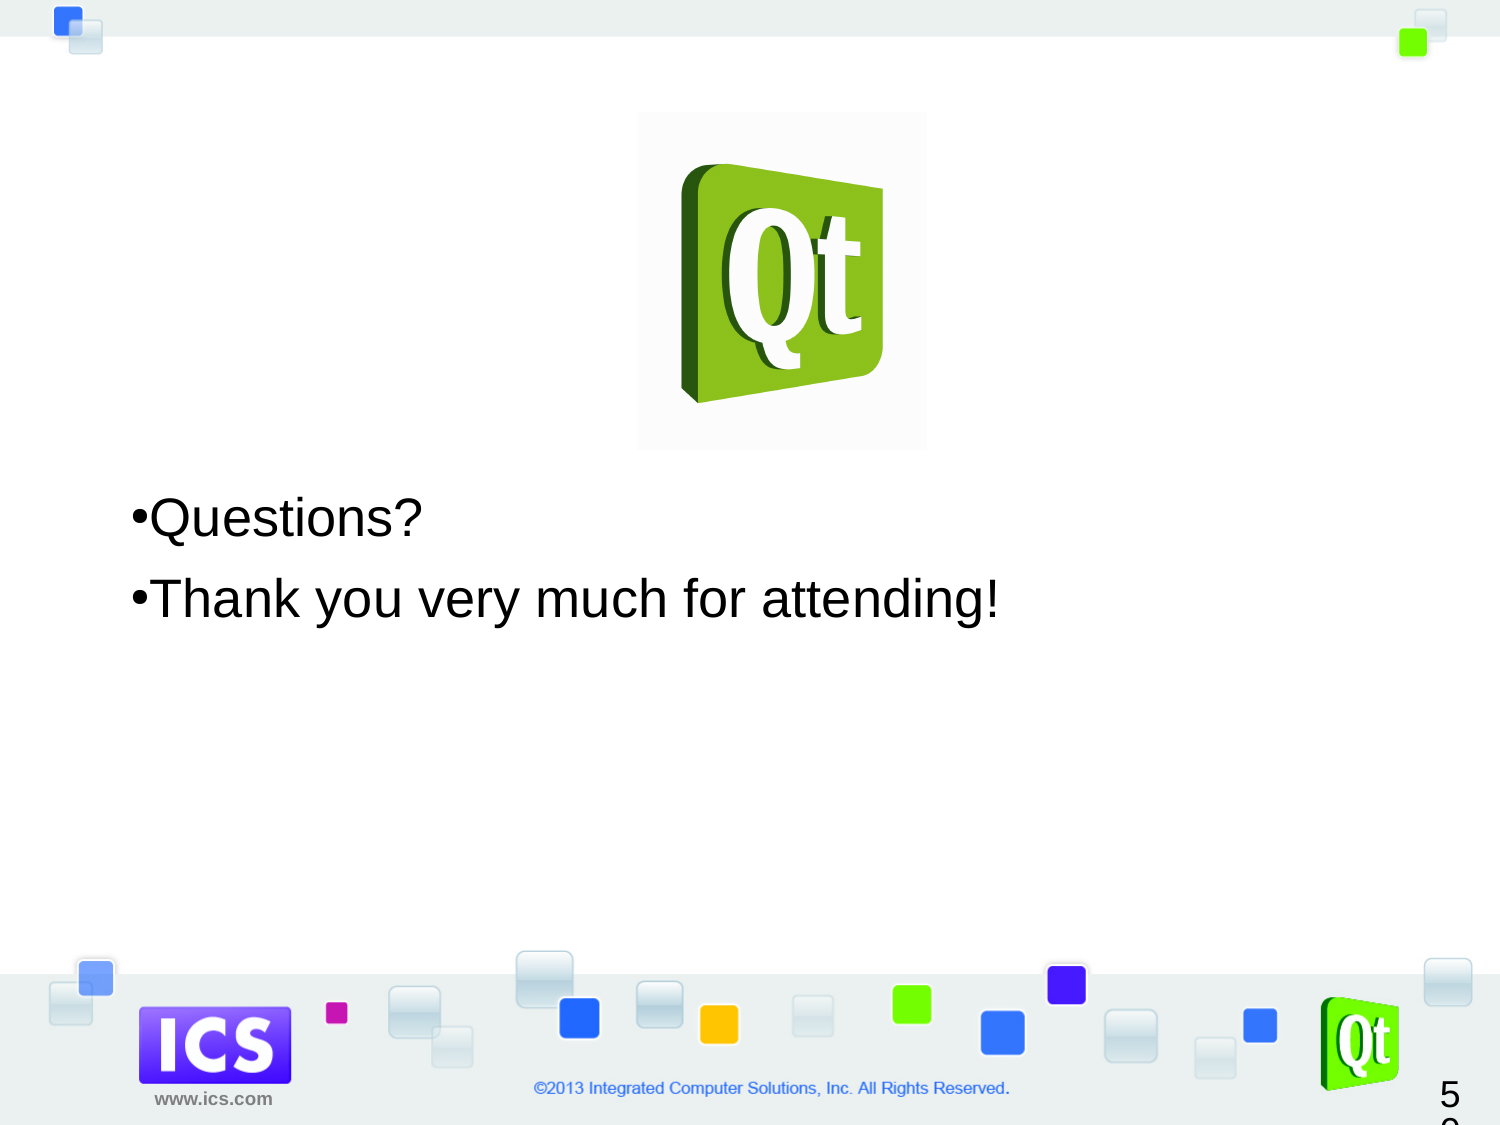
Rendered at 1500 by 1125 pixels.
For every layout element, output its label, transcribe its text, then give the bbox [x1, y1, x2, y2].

picture [0, 950, 1500, 1125]
picture [637, 112, 927, 451]
text_box Questions? Thank you very much for attending! [112, 487, 1388, 751]
picture [0, 0, 1500, 62]
